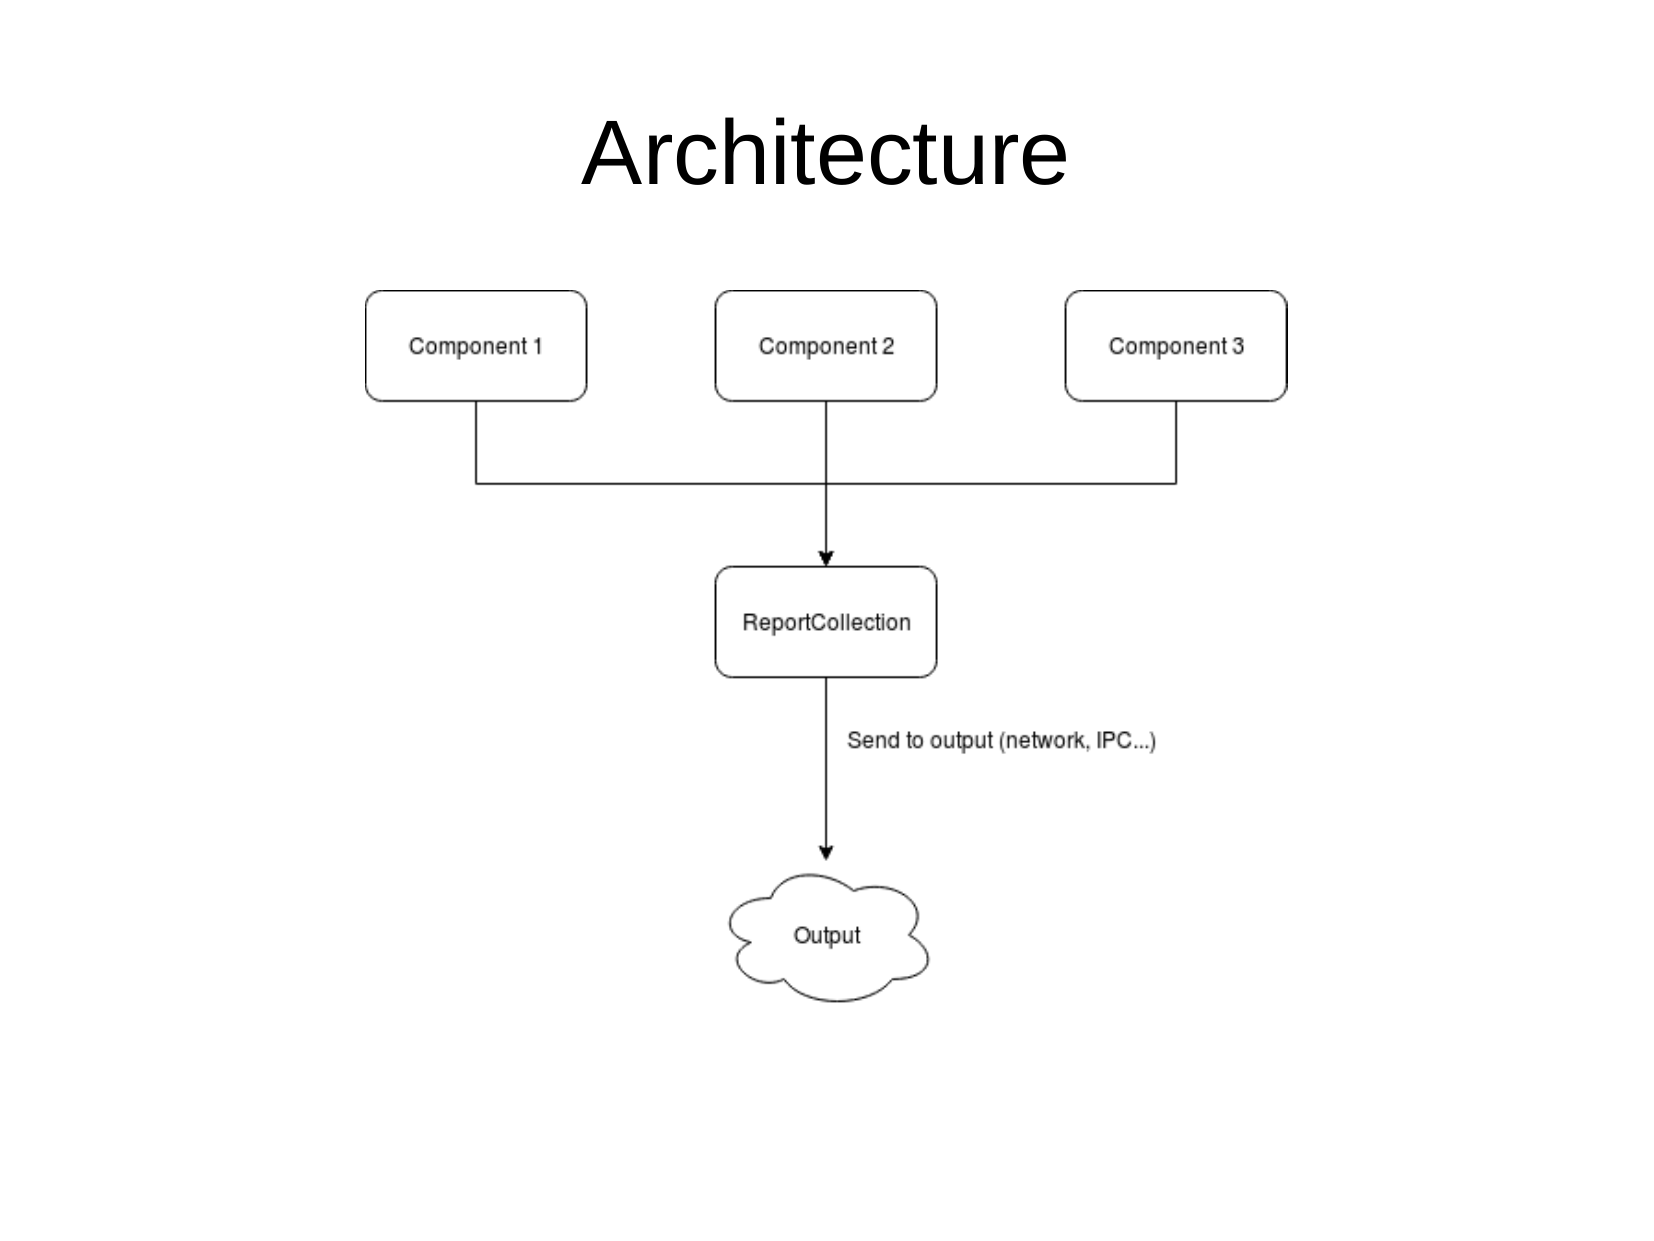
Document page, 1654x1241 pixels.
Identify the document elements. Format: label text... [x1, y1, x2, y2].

title Architecture [82, 49, 1571, 257]
picture [365, 290, 1288, 1010]
